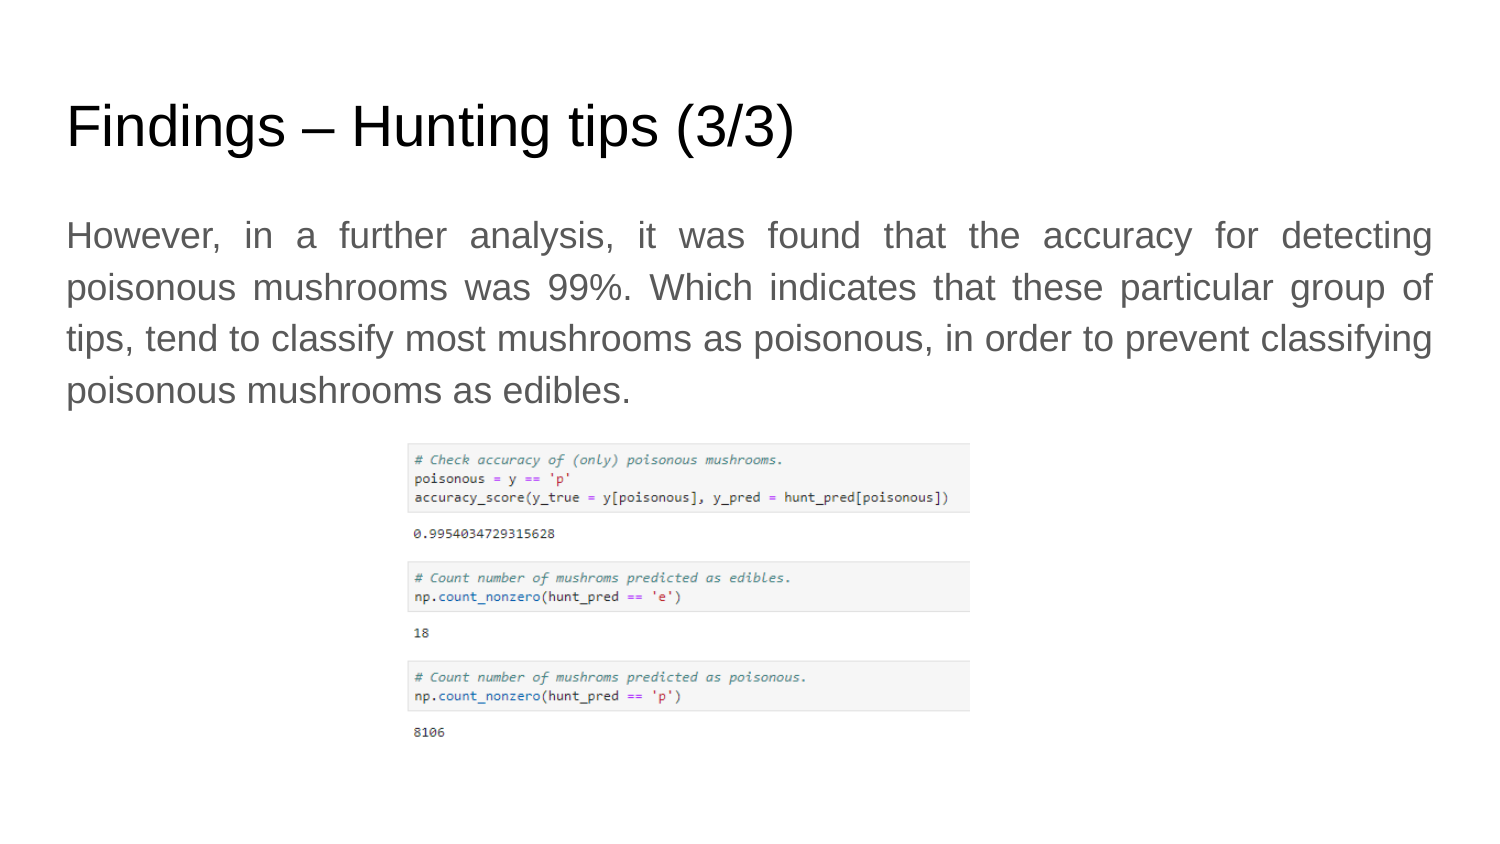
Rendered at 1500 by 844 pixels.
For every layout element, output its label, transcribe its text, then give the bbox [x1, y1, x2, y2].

title Findings – Hunting tips (3/3) [51, 72, 1449, 167]
list However, in a further analysis, it was found that the accuracy for detecting poisonous mushrooms was 99%. Which indicates that these particular group of tips, tend to classify most mushrooms as poisonous, in order to prevent classifying poisonous mushrooms as edibles. [51, 189, 1449, 750]
picture [401, 440, 970, 750]
